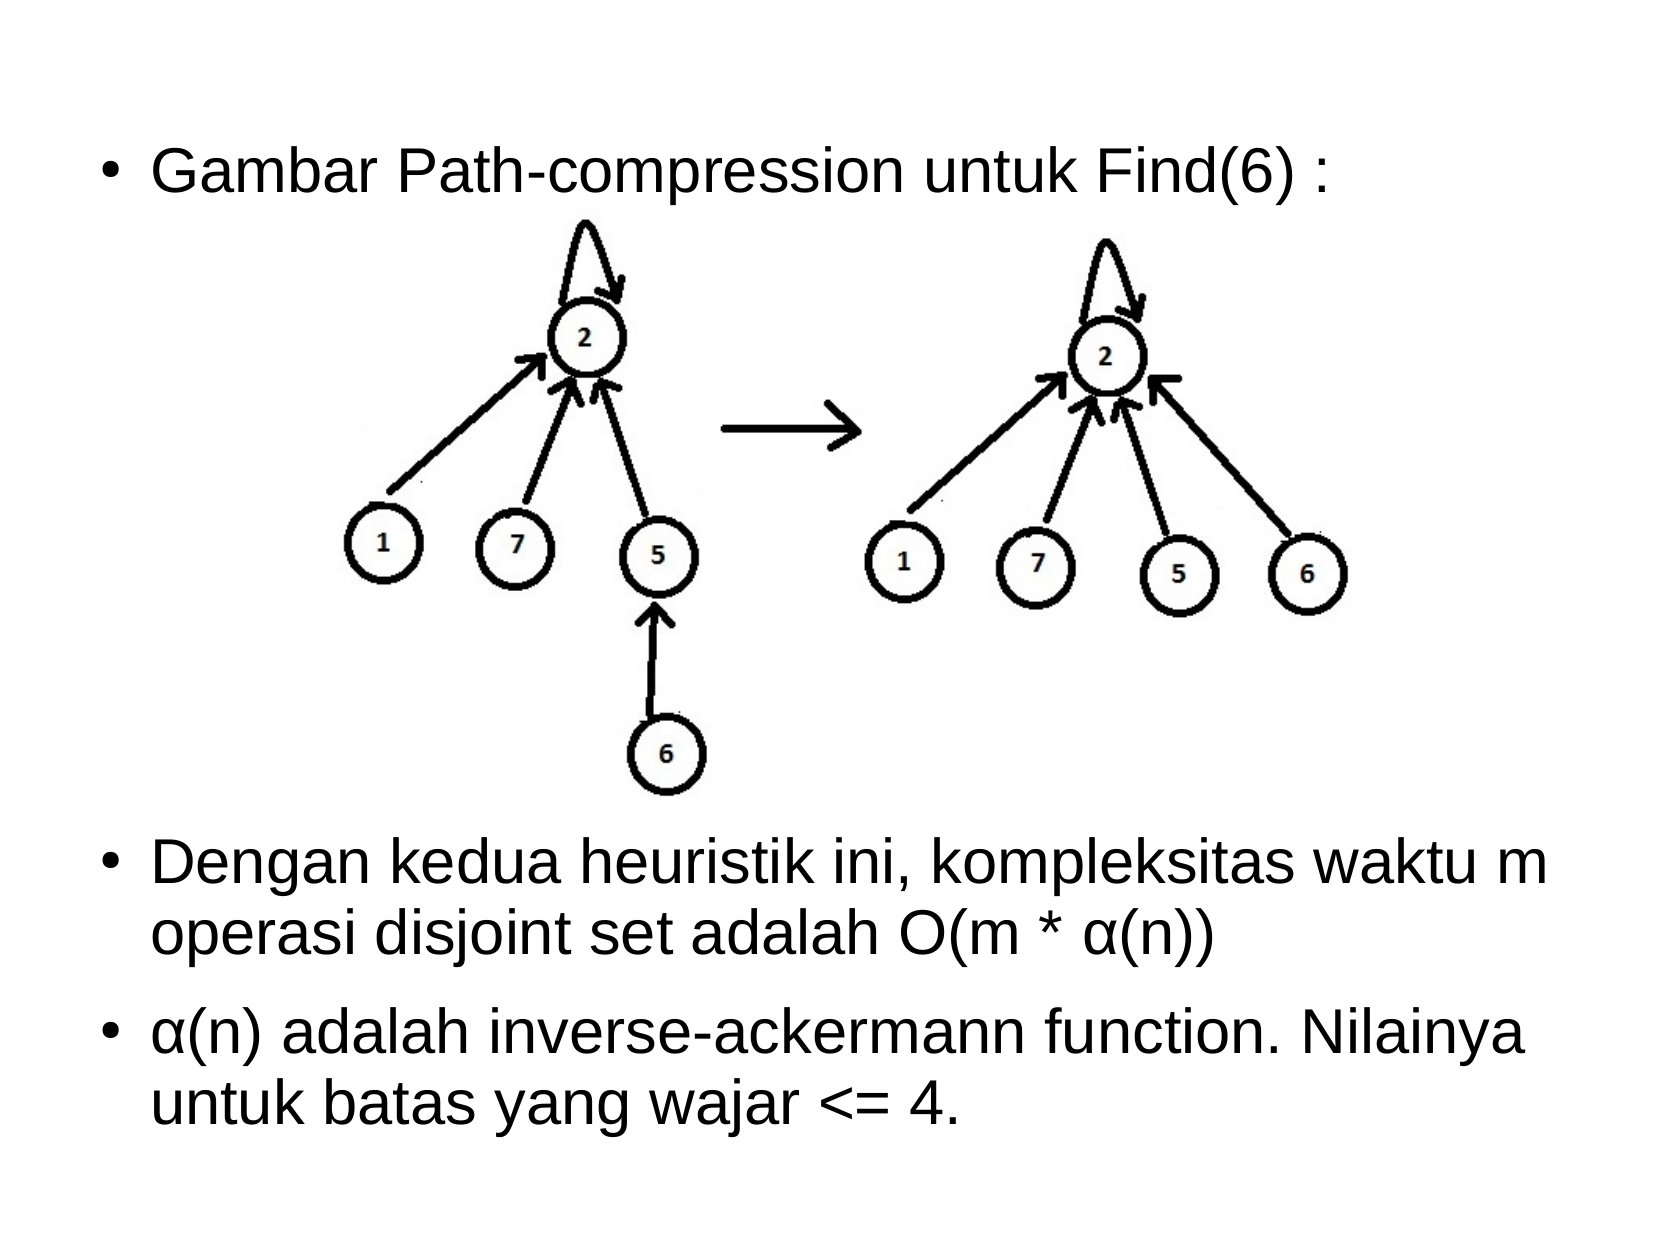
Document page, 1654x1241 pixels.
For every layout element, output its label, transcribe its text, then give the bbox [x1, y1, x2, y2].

list Gambar Path-compression untuk Find(6) : Dengan kedua heuristik ini, kompleksitas waktu m operasi disjoint set adalah O(m * α(n)) α(n) adalah inverse-ackermann function. Nilainya untuk batas yang wajar <= 4. [82, 135, 1571, 1141]
picture [313, 209, 1396, 818]
